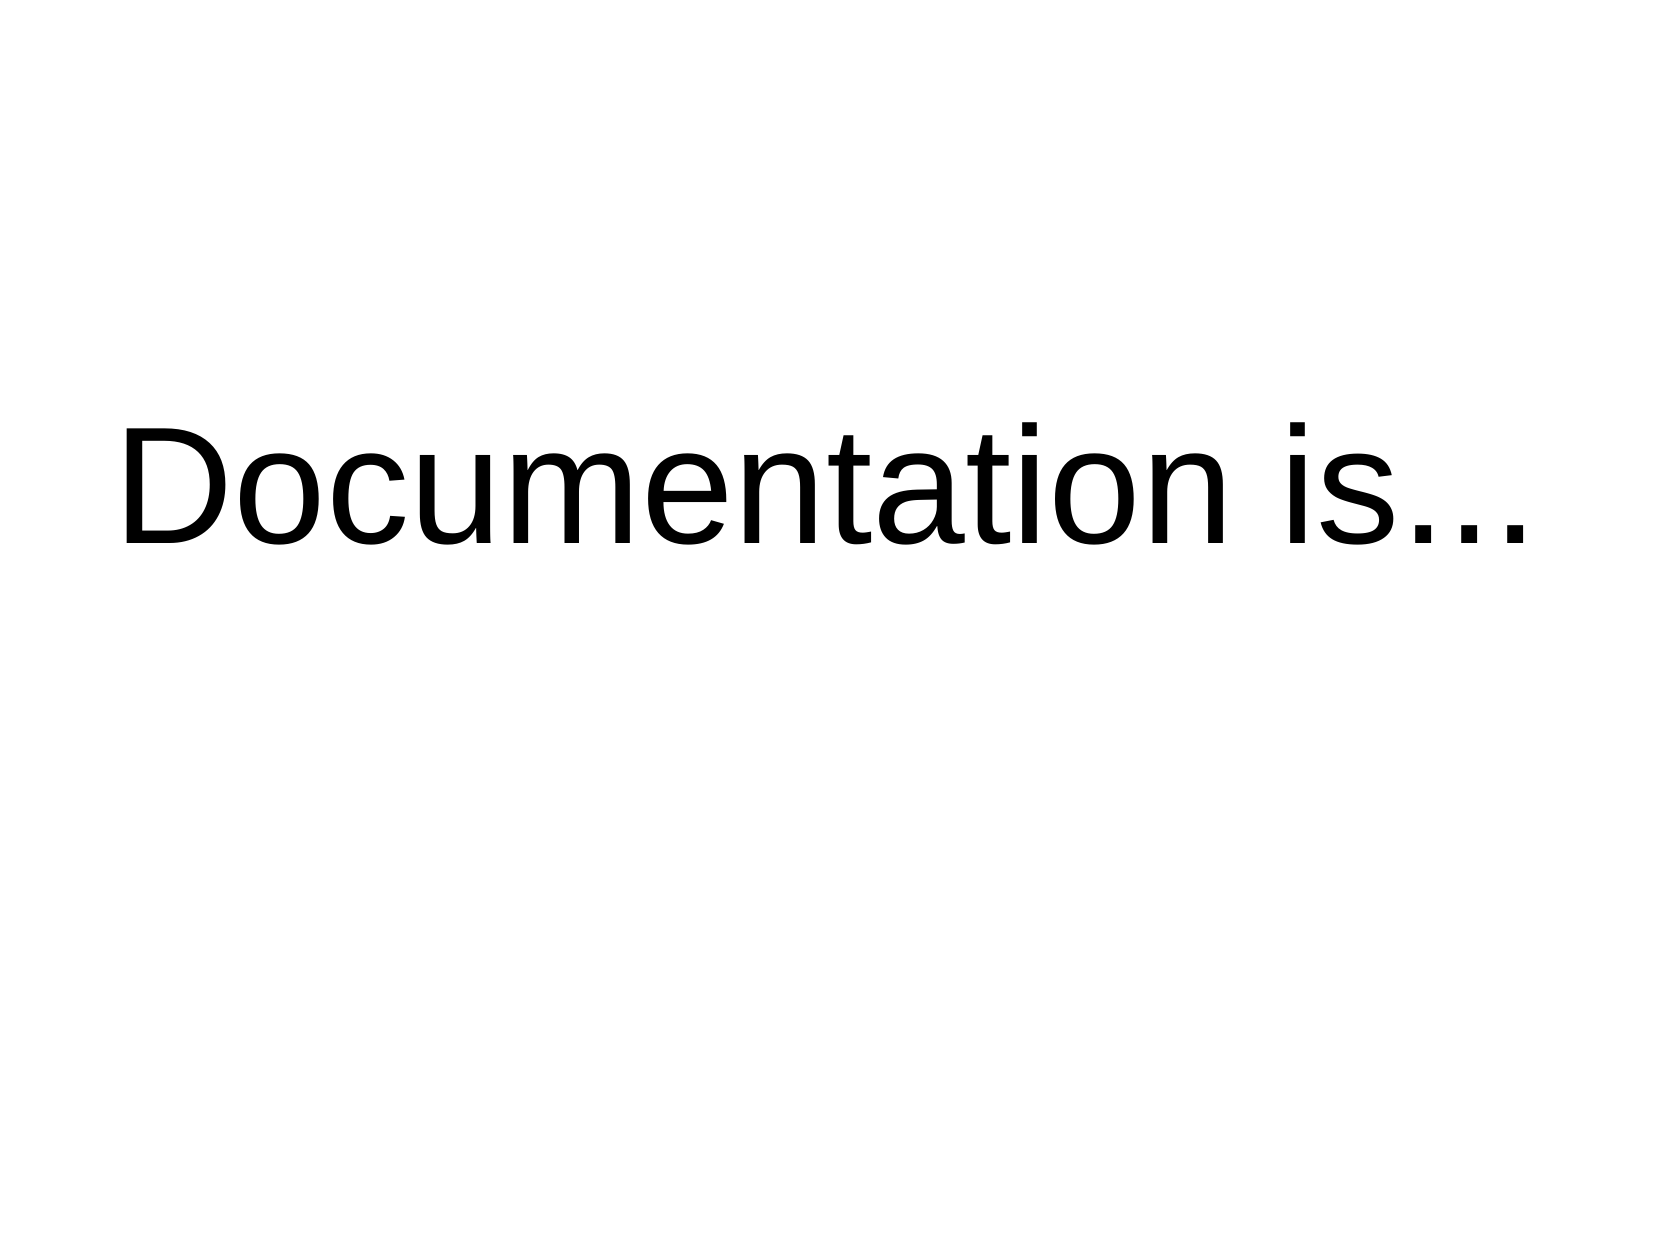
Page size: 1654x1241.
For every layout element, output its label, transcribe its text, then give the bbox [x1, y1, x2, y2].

subtitle Documentation is... okay [82, 56, 1571, 1102]
